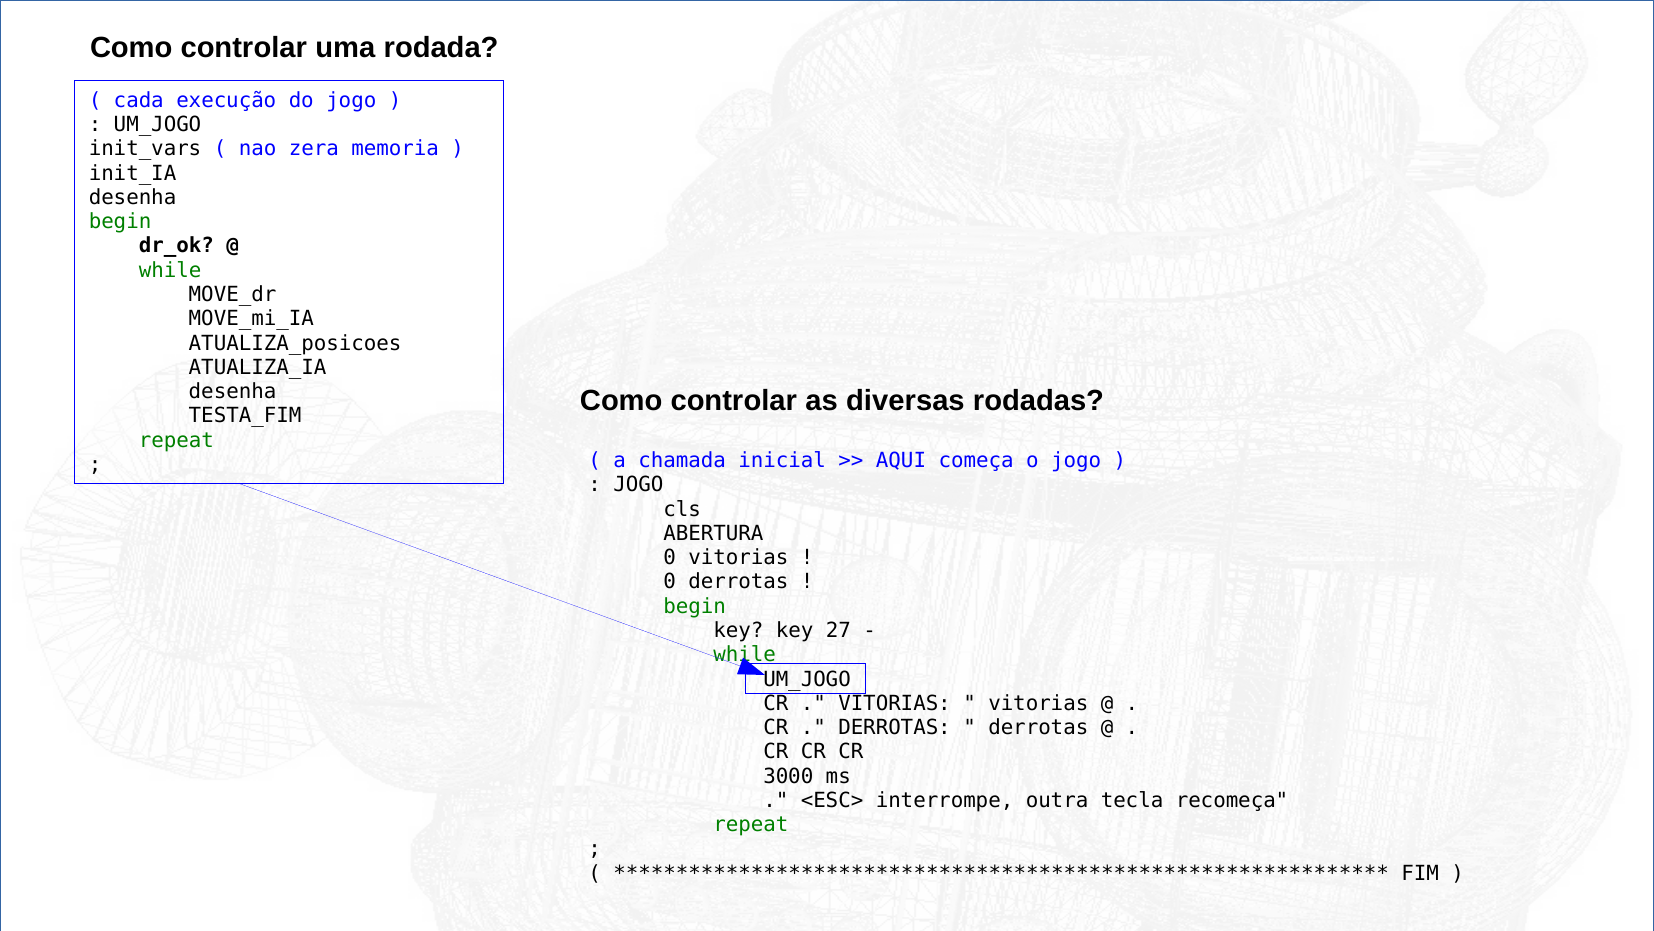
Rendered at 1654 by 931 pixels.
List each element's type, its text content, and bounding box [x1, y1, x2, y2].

text_box ( cada execução do jogo ) : UM_JOGO init_vars ( nao zera memoria ) init_IA desenha begin dr_ok? @ while MOVE_dr MOVE_mi_IA ATUALIZA_posicoes ATUALIZA_IA desenha TESTA_FIM repeat ; [74, 80, 504, 484]
text_box Como controlar as diversas rodadas? [565, 360, 1186, 424]
text_box ( a chamada inicial >> AQUI começa o jogo ) : JOGO cls ABERTURA 0 vitorias ! 0 derrotas ! begin key? key 27 - while UM_JOGO CR ." VITORIAS: " vitorias @ . CR ." DERROTAS: " derrotas @ . CR CR CR 3000 ms ." <ESC> interrompe, outra tecla recomeça" repeat ; ( ************************************************************** FIM ) [573, 440, 1479, 893]
text_box Como controlar uma rodada? [75, 6, 695, 71]
